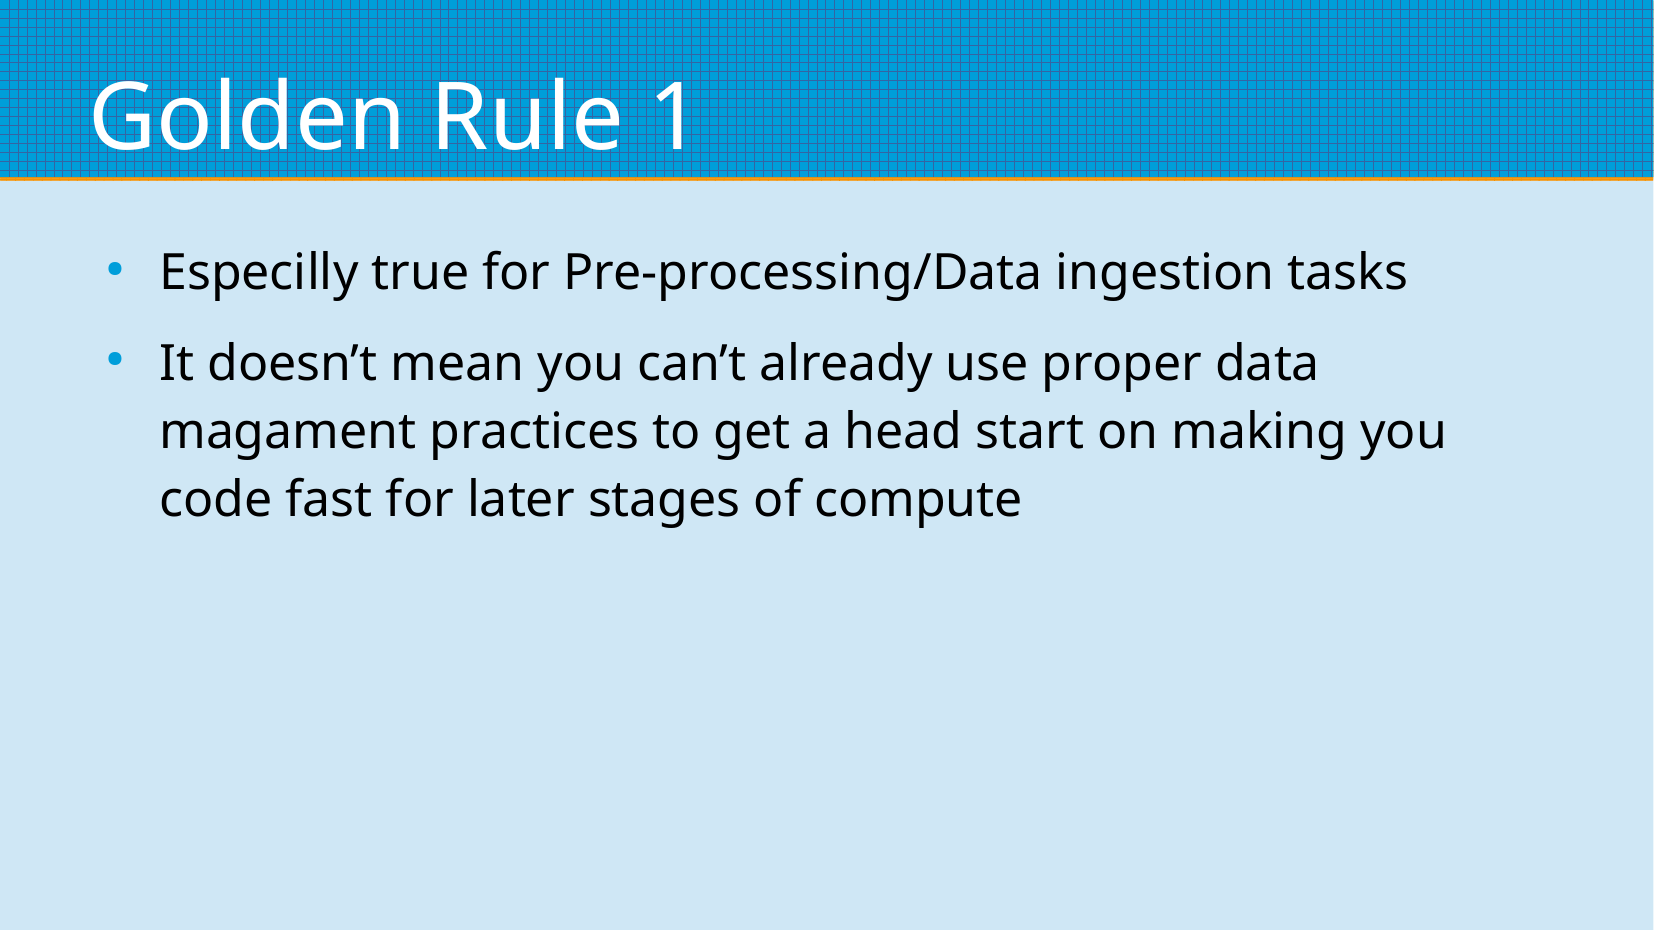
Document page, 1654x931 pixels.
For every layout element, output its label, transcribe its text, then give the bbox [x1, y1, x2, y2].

list Especilly true for Pre-processing/Data ingestion tasks It doesn’t mean you can’t already use proper data magament practices to get a head start on making you code fast for later stages of compute [88, 236, 1565, 813]
title Golden Rule 1 [88, 14, 1565, 178]
